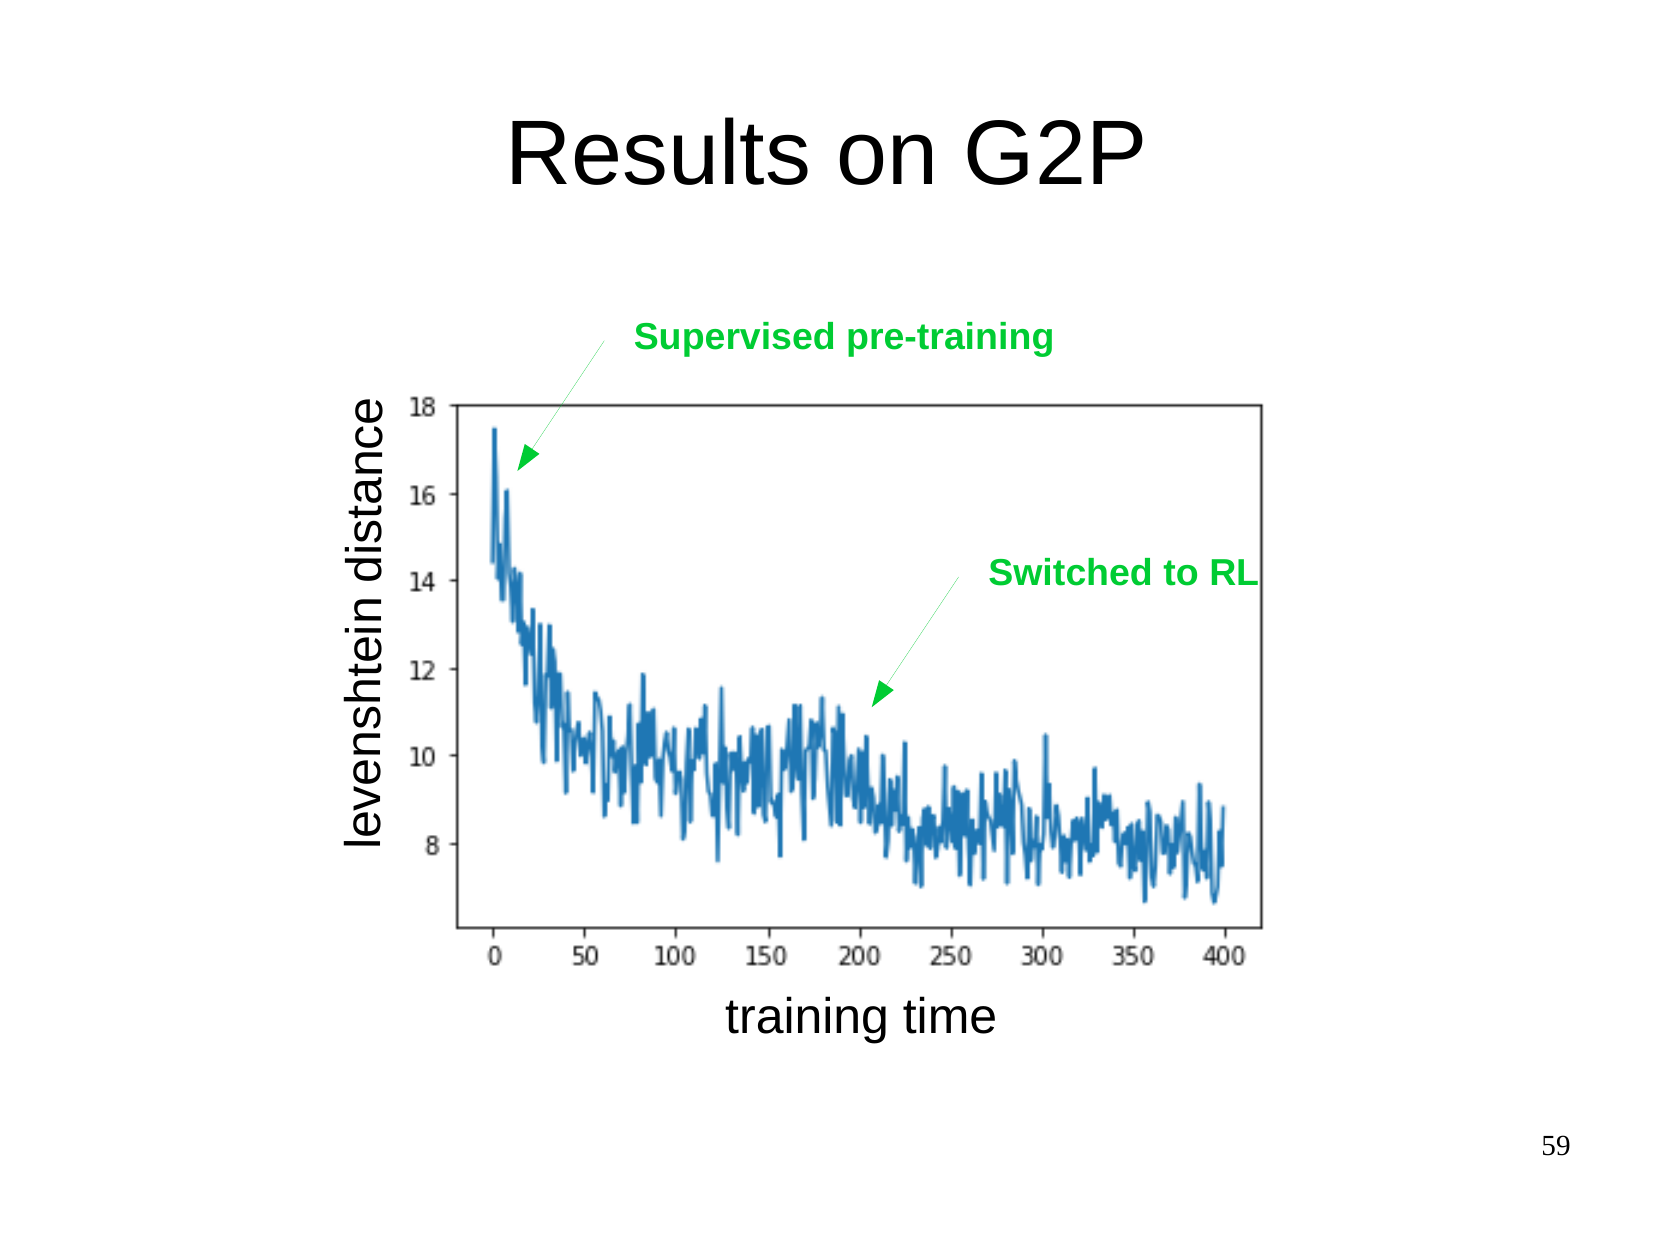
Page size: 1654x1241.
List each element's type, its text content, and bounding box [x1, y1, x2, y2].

title Results on G2P [82, 49, 1571, 257]
text_box levenshtein distance [334, 255, 428, 921]
picture [392, 381, 1285, 986]
text_box Switched to RL [973, 543, 1275, 601]
text_box training time [654, 987, 1104, 1078]
text_box Supervised pre-training [619, 307, 1070, 365]
